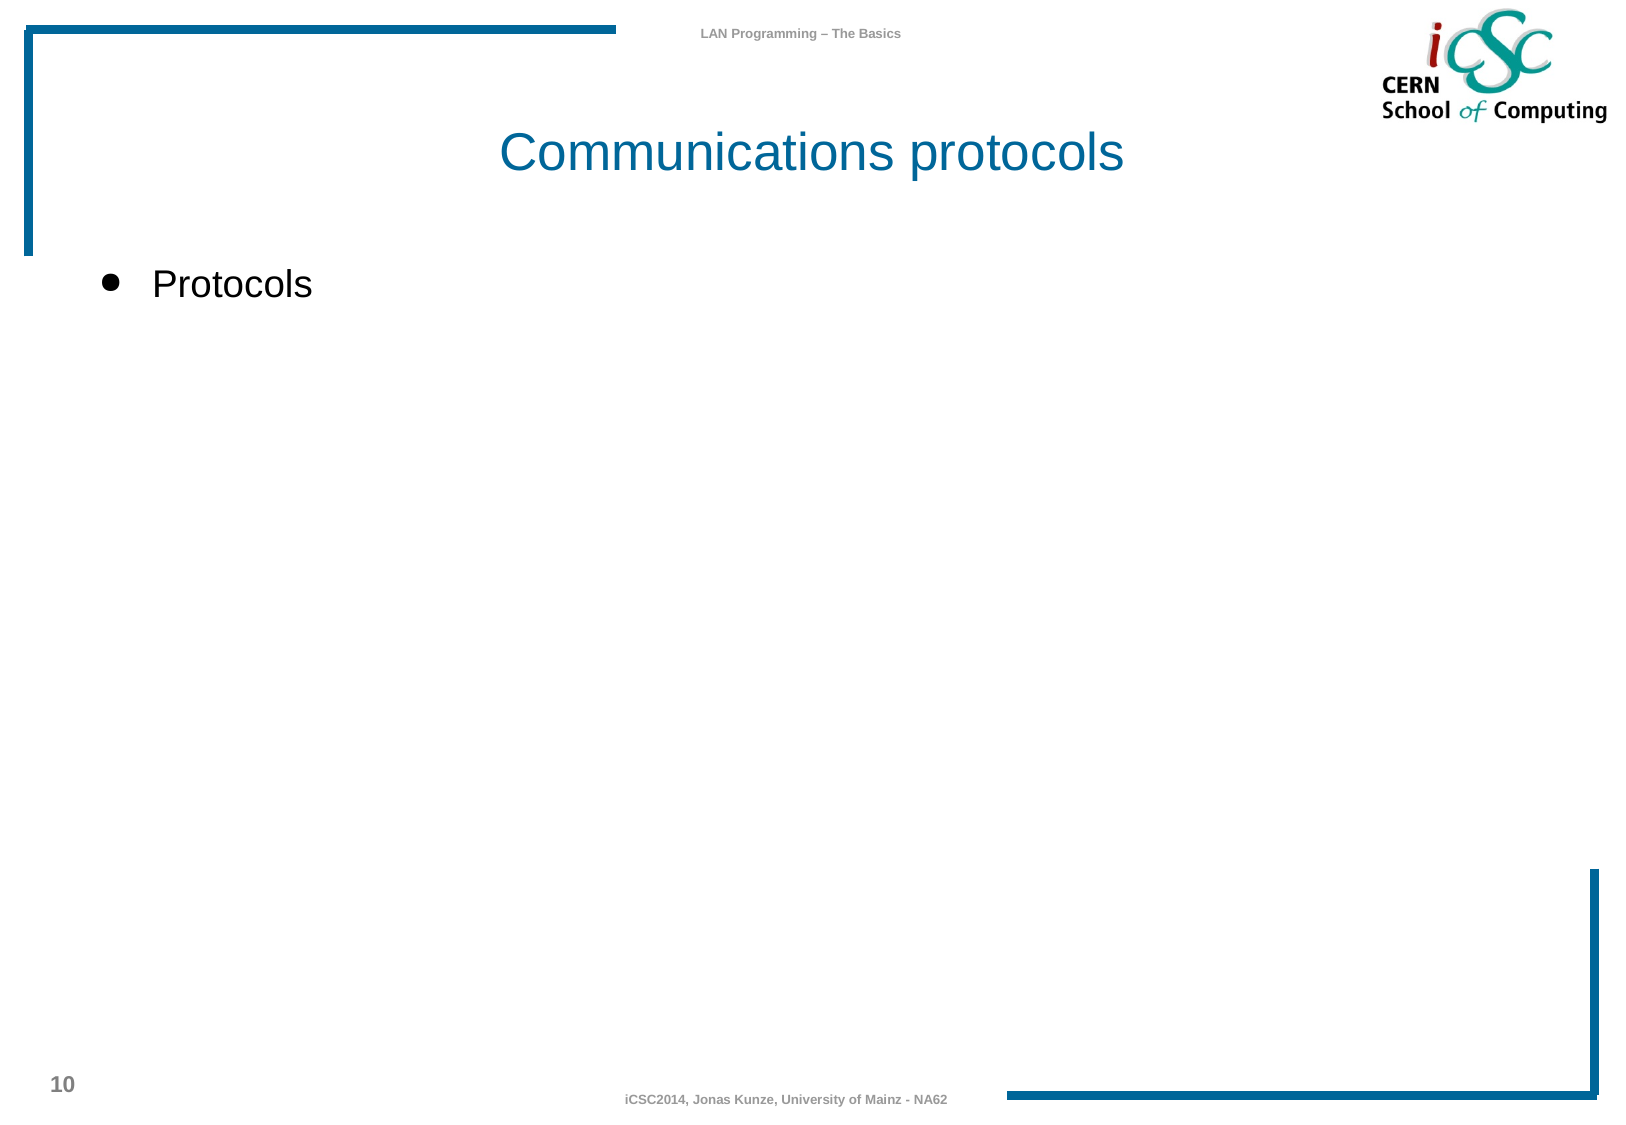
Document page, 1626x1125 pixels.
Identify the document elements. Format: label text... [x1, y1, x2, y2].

title Communications protocols [81, 44, 1544, 233]
list Protocols [81, 263, 1512, 916]
picture [1381, 8, 1608, 125]
